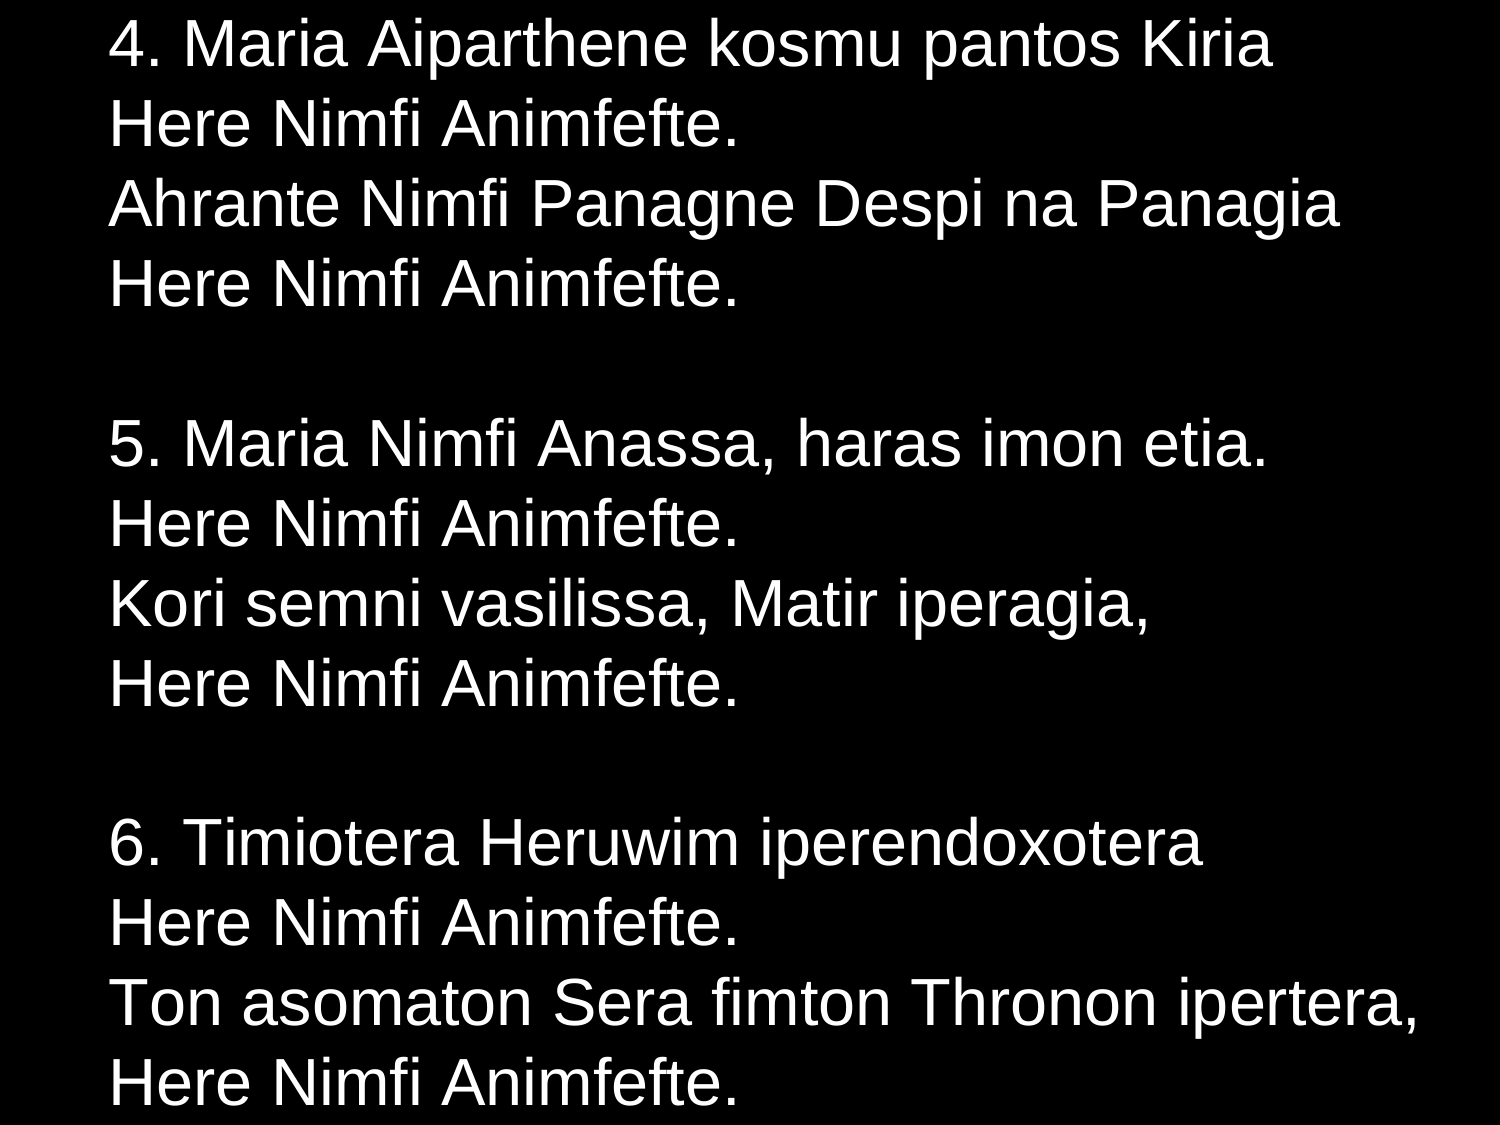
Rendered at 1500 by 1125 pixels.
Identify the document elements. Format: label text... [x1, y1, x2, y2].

text_box 4. Maria Aiparthene kosmu pantos Kiria Here Nimfi Animfefte. Ahrante Nimfi Panagne Despi na Panagia Here Nimfi Animfefte. 5. Maria Nimfi Anassa, haras imon etia. Here Nimfi Animfefte. Kori semni vasilissa, Matir iperagia, Here Nimfi Animfefte. 6. Timiotera Heruwim iperendoxotera Here Nimfi Animfefte. Ton asomaton Sera fimton Thronon ipertera, Here Nimfi Animfefte. [93, 0, 1465, 1125]
